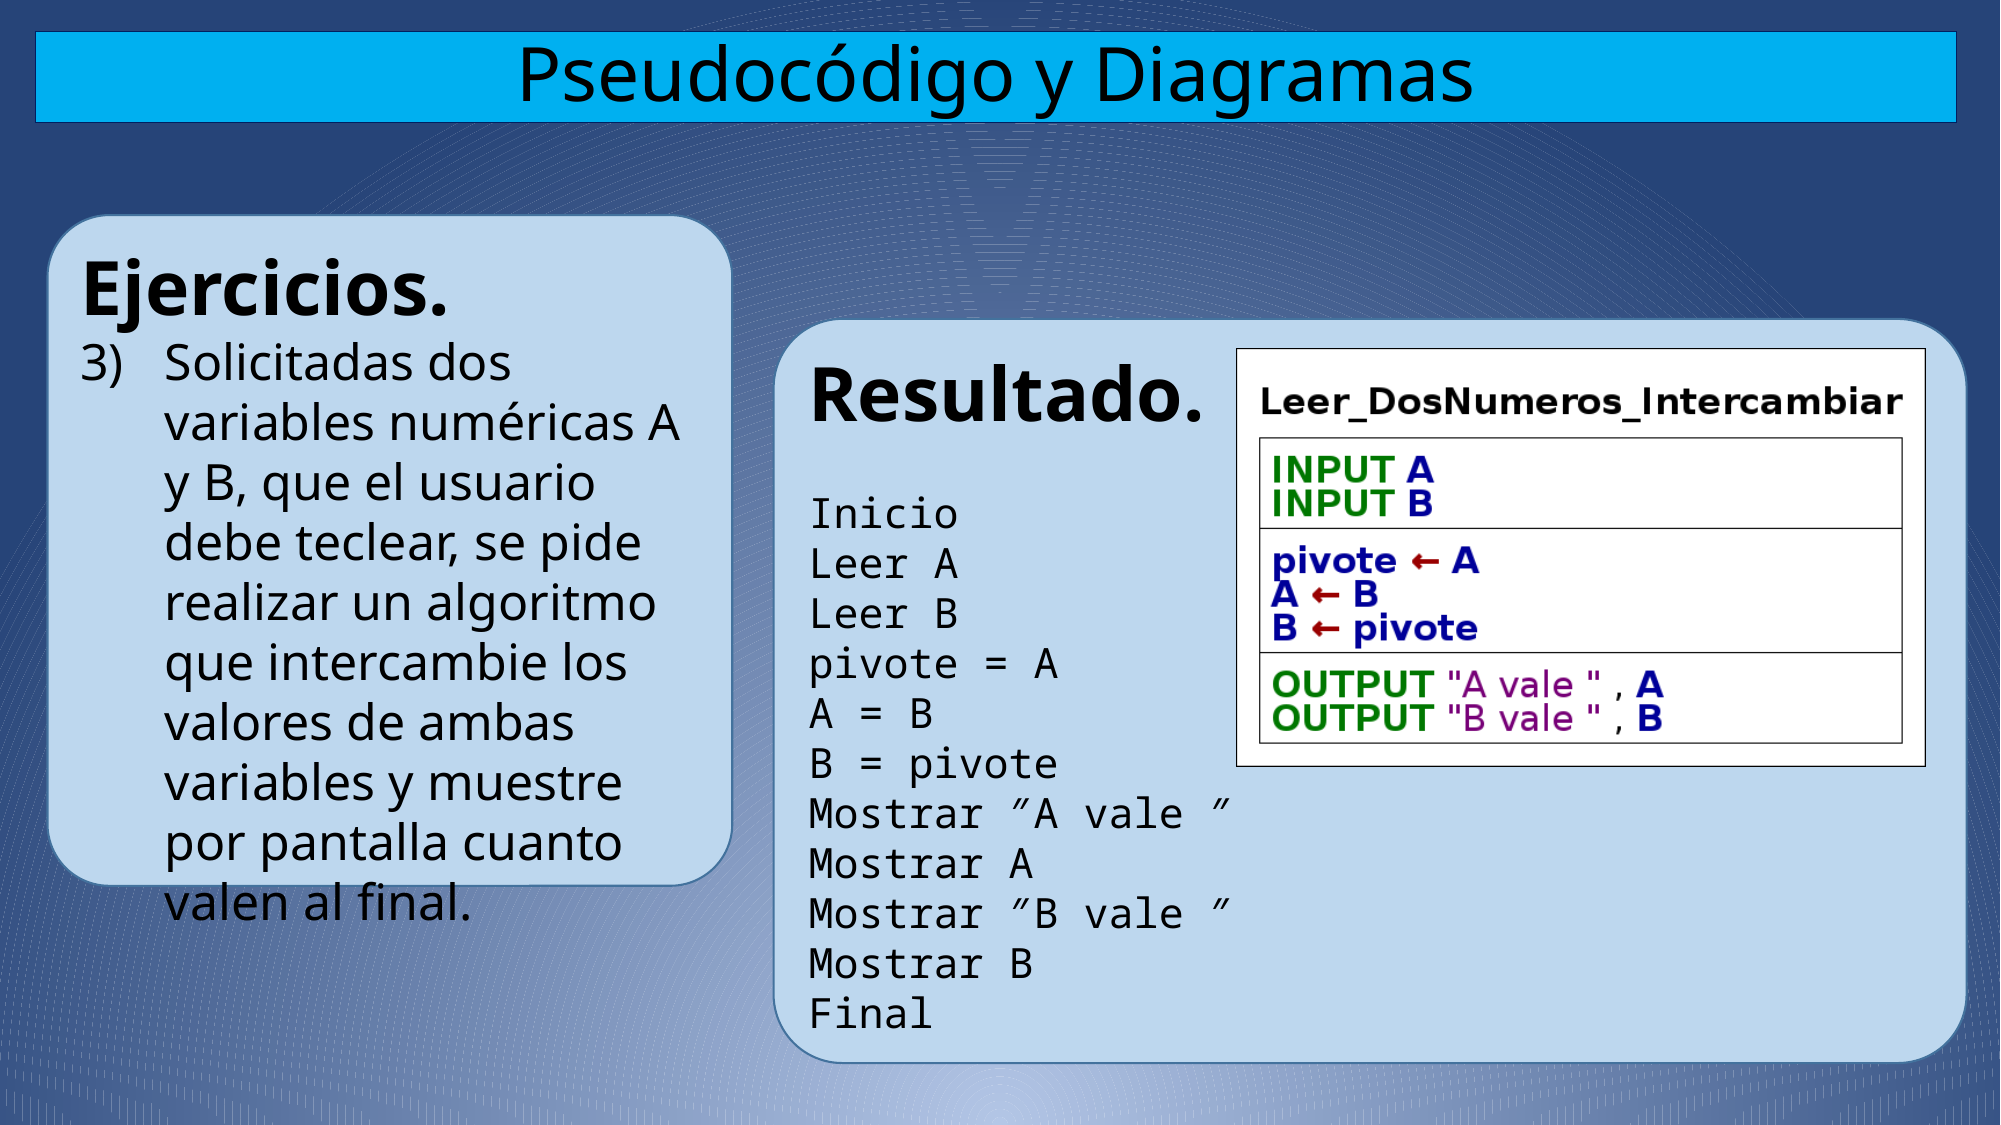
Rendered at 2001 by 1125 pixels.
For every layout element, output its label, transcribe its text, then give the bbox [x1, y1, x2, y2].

text_box Resultado. Inicio Leer A Leer B pivote = A A = B B = pivote Mostrar ″A vale ″ Mostrar A Mostrar ″B vale ″ Mostrar B Final [773, 318, 1967, 1064]
title Pseudocódigo y Diagramas [35, 31, 1957, 123]
picture [1236, 348, 1926, 767]
text_box Ejercicios. Solicitadas dos variables numéricas A y B, que el usuario debe teclear, se pide realizar un algoritmo que intercambie los valores de ambas variables y muestre por pantalla cuanto valen al final. [47, 215, 733, 886]
